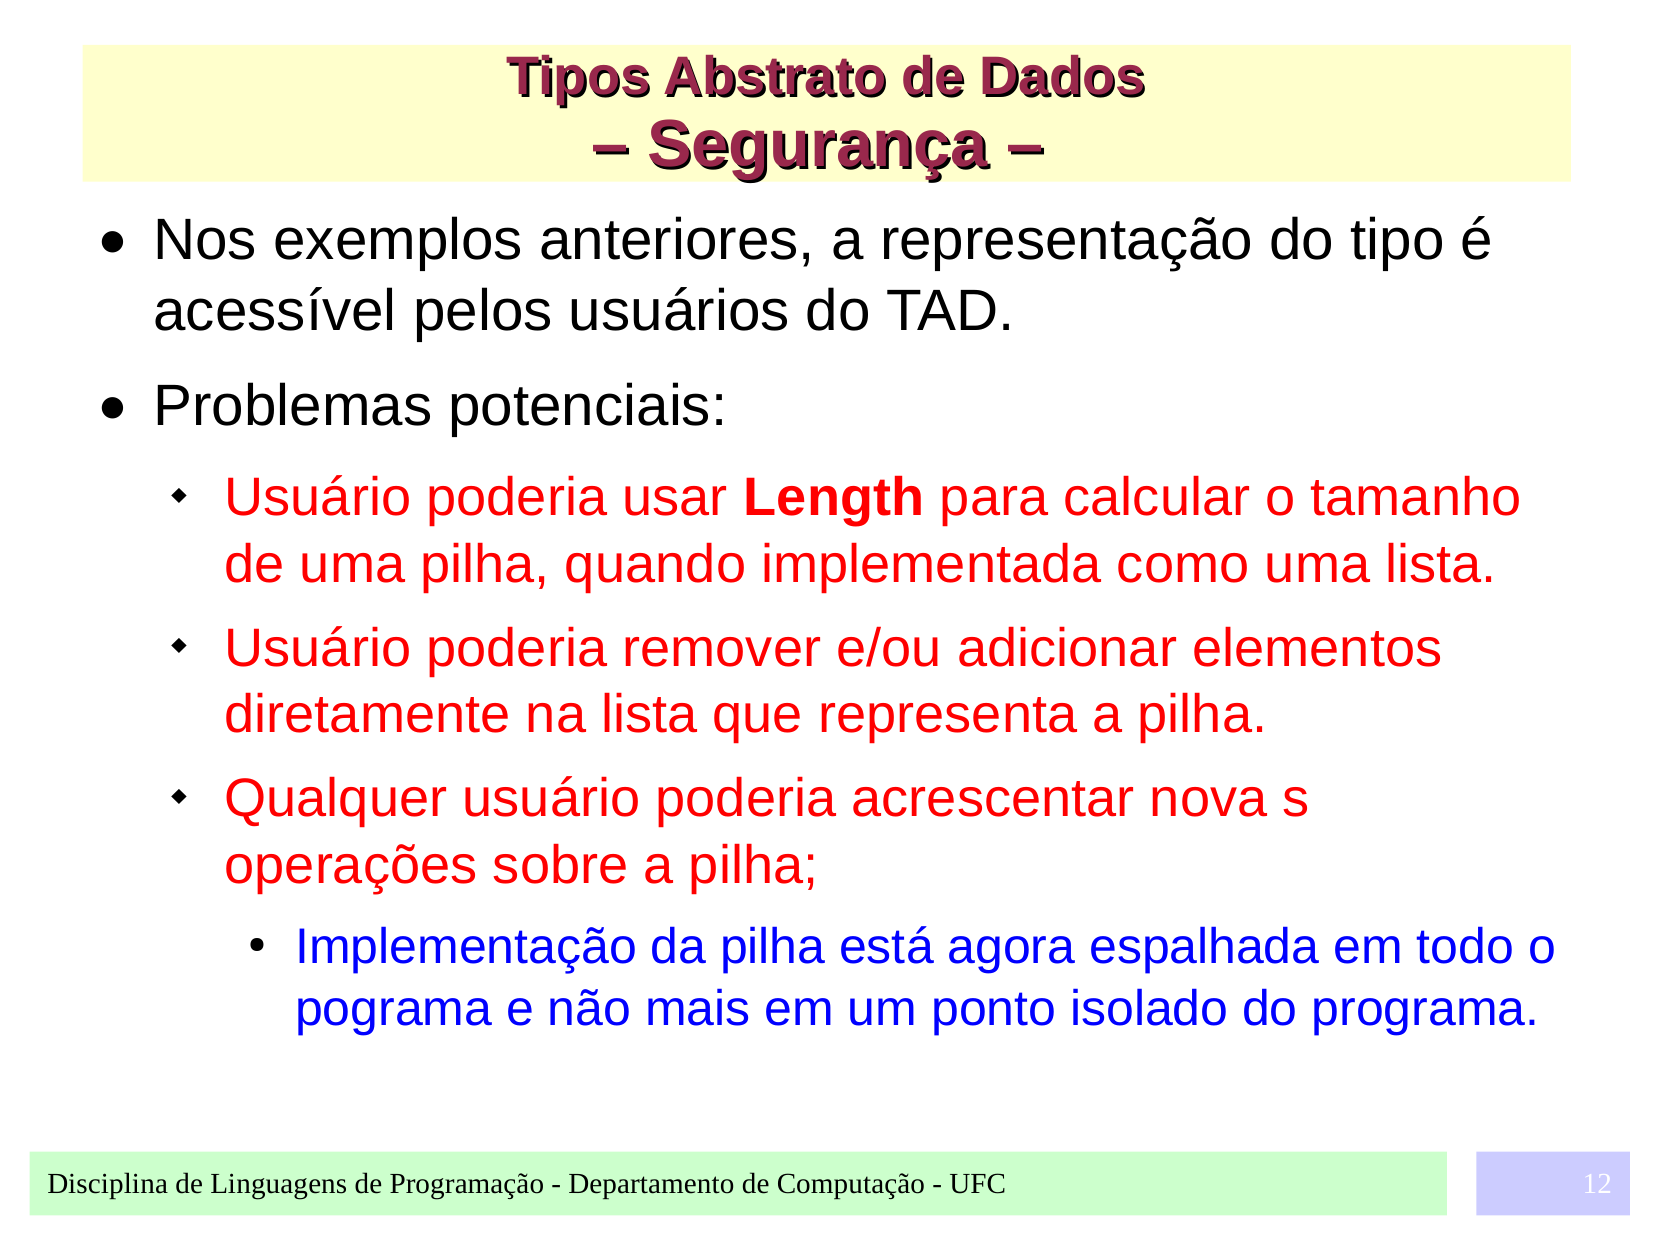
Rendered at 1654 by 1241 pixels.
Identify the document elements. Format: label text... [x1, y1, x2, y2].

list Nos exemplos anteriores, a representação do tipo é acessível pelos usuários do TAD. Problemas potenciais: Usuário poderia usar Length para calcular o tamanho de uma pilha, quando implementada como uma lista. Usuário poderia remover e/ou adicionar elementos diretamente na lista que representa a pilha. Qualquer usuário poderia acrescentar nova s operações sobre a pilha; Implementação da pilha está agora espalhada em todo o pograma e não mais em um ponto isolado do programa. [82, 206, 1571, 1152]
title Tipos Abstrato de Dados – Segurança – [82, 44, 1571, 182]
